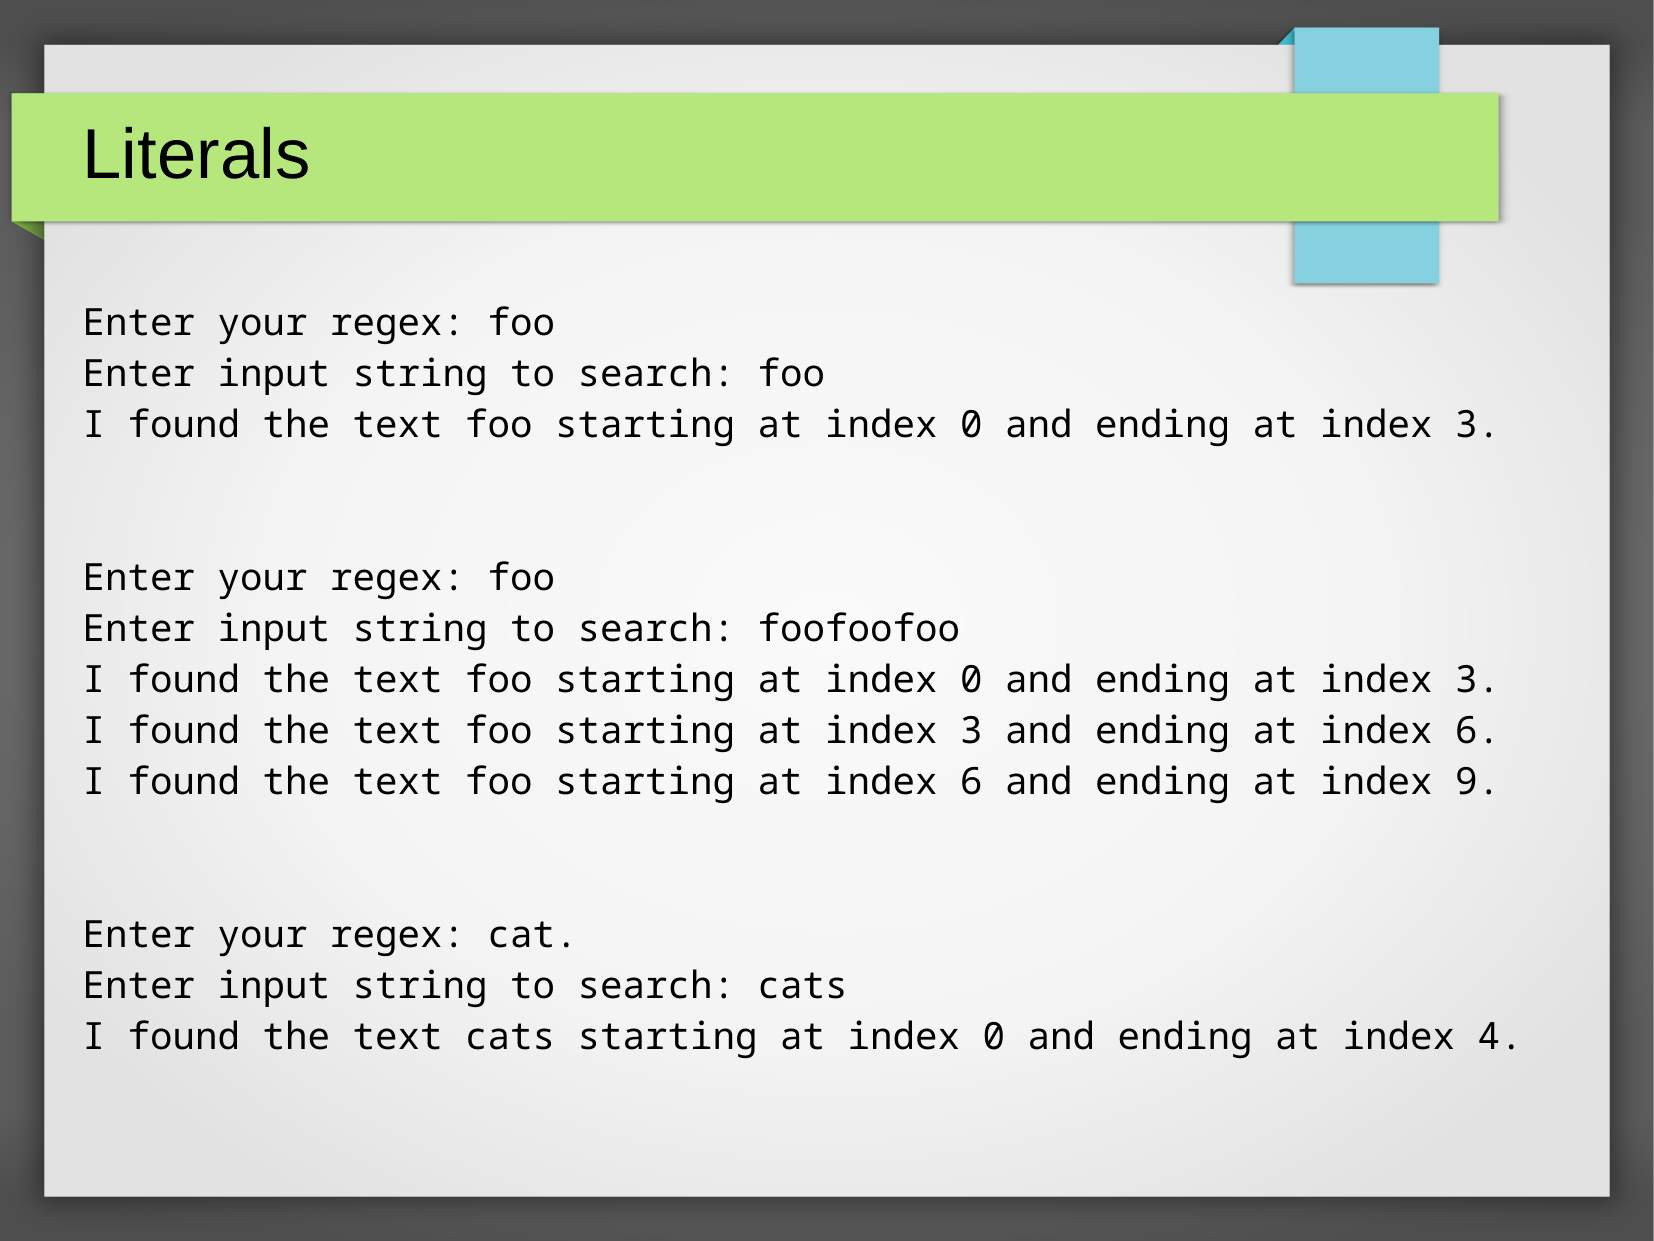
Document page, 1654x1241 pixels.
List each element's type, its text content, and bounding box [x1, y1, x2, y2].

subtitle Enter your regex: foo Enter input string to search: foo I found the text foo starting at index 0 and ending at index 3. Enter your regex: foo Enter input string to search: foofoofoo I found the text foo starting at index 0 and ending at index 3. I found the text foo starting at index 3 and ending at index 6. I found the text foo starting at index 6 and ending at index 9. Enter your regex: cat. Enter input string to search: cats I found the text cats starting at index 0 and ending at index 4. [82, 295, 1571, 1015]
picture [0, 0, 1654, 1241]
title Literals [82, 94, 1264, 213]
